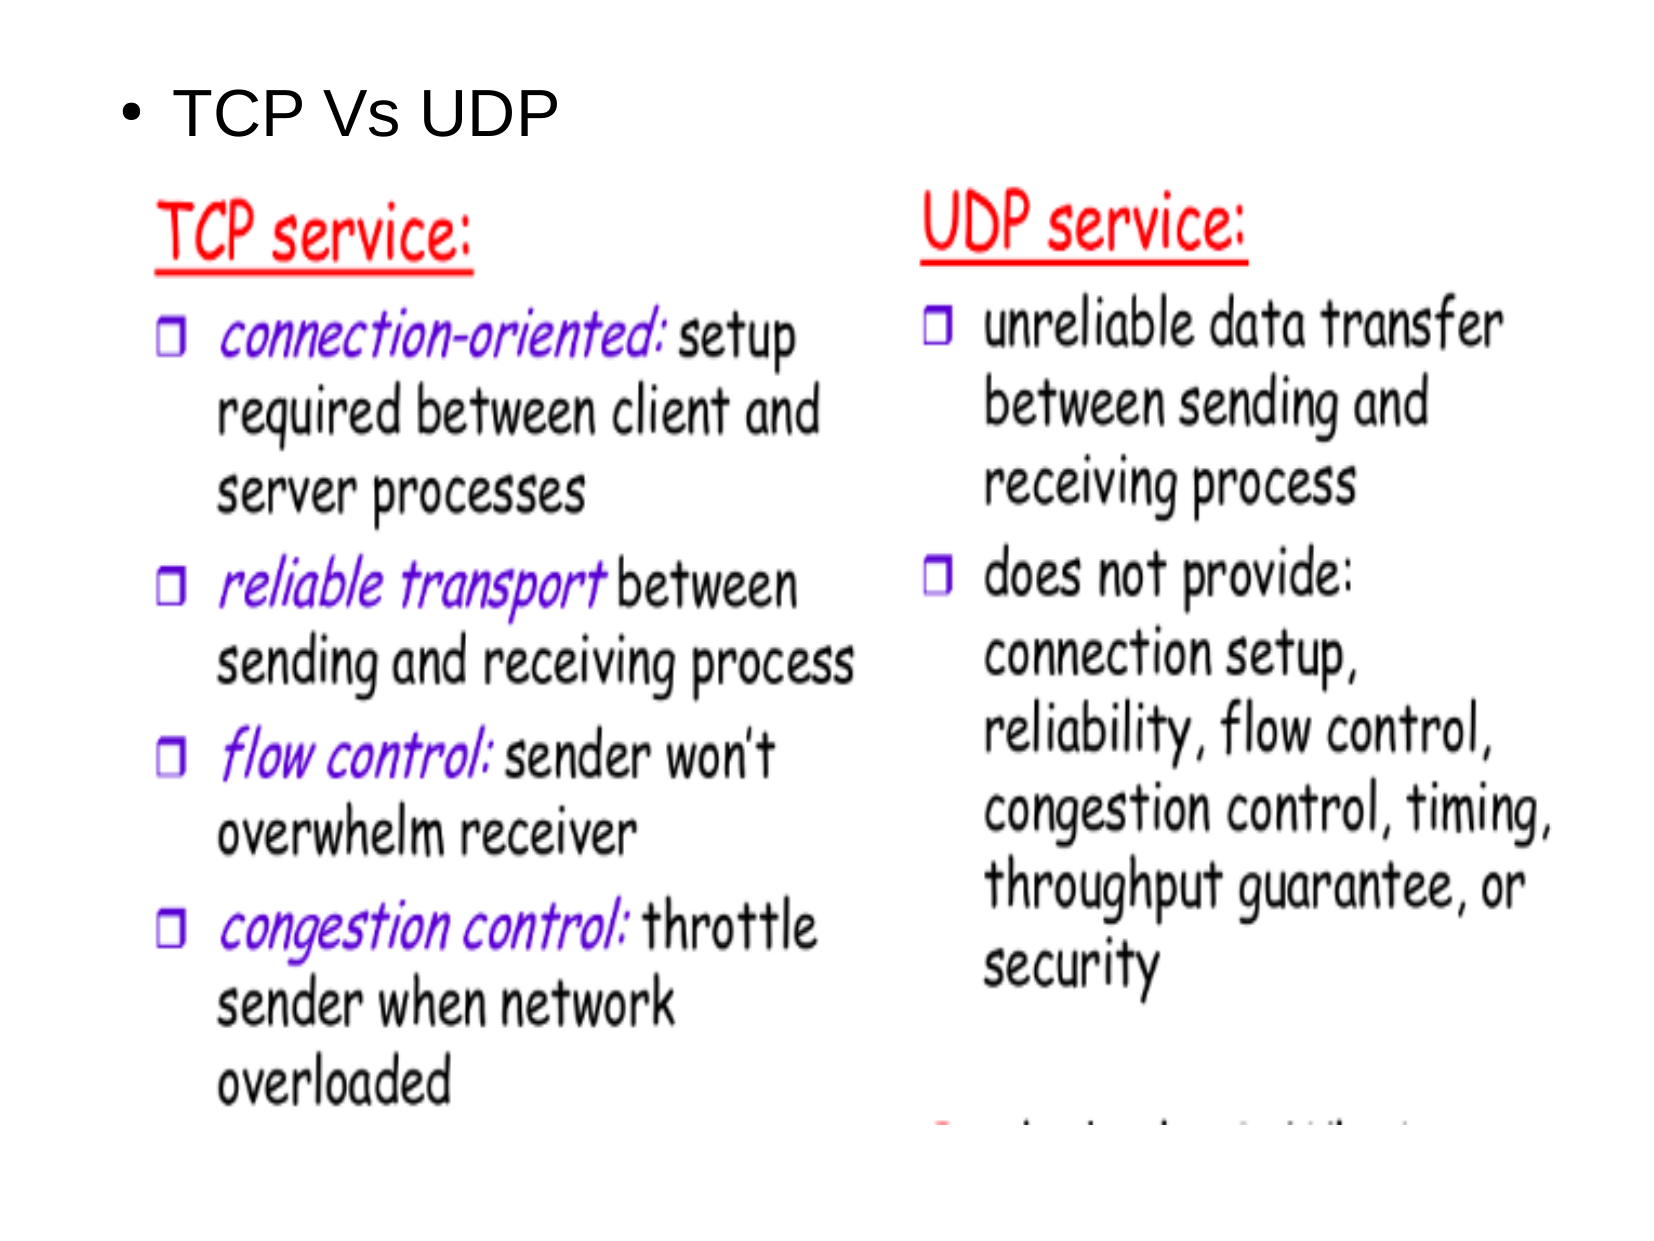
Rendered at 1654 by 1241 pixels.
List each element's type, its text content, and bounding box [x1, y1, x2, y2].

picture [135, 179, 1591, 1126]
list TCP Vs UDP [101, 75, 1591, 796]
